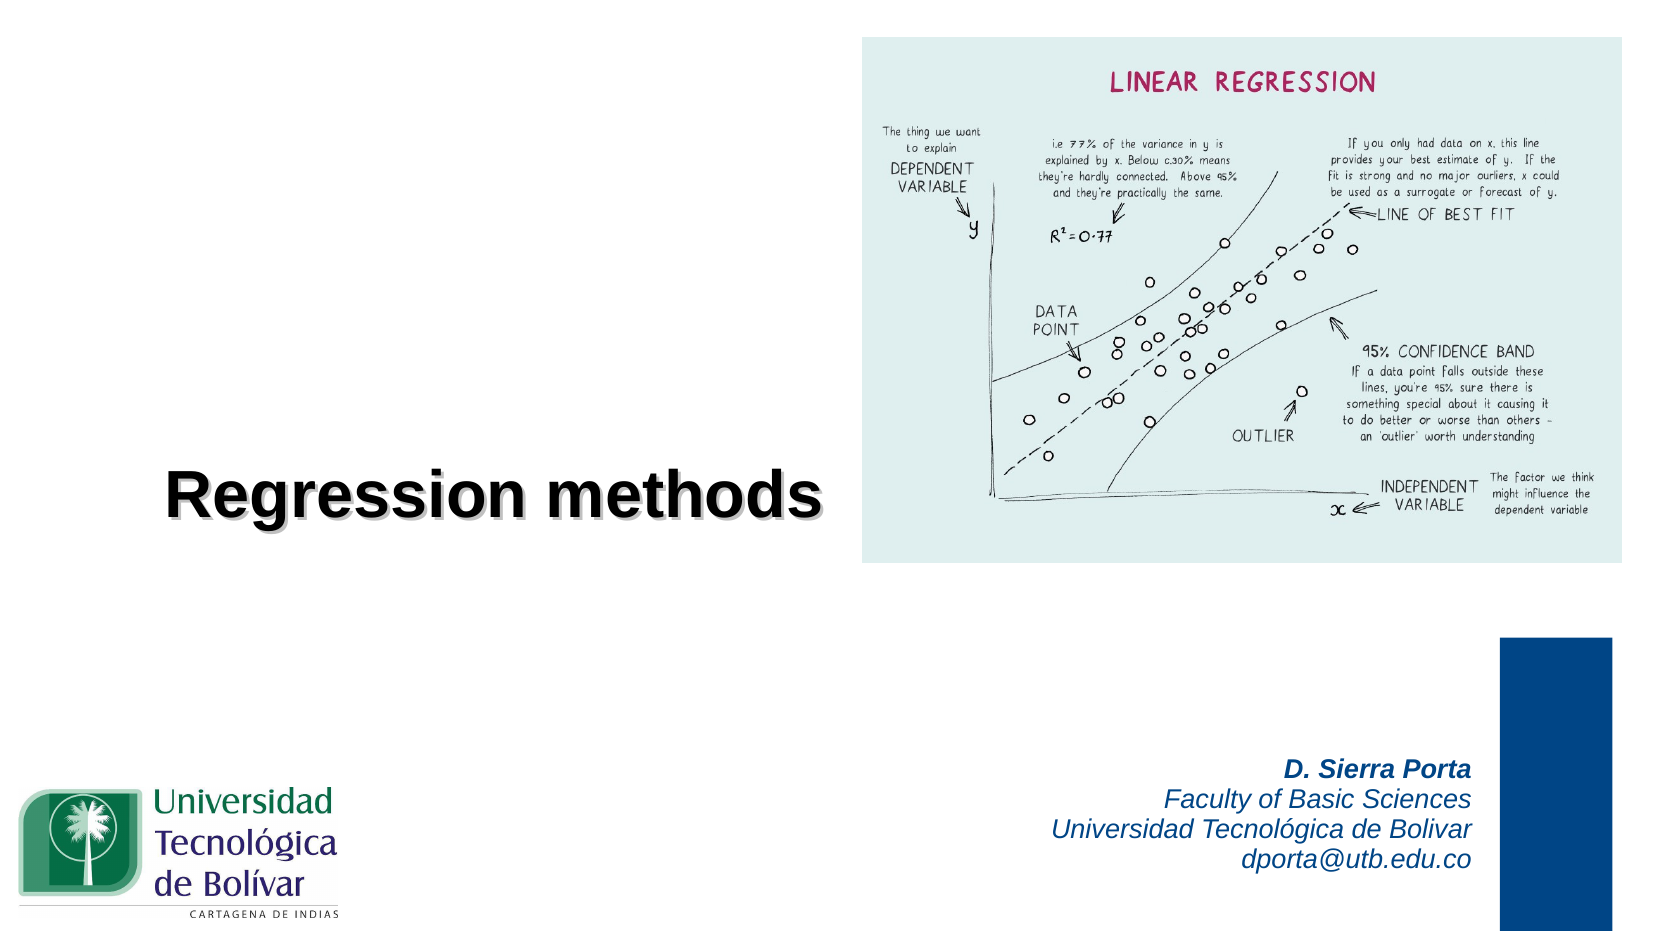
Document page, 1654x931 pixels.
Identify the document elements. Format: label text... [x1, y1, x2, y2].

text_box [1499, 637, 1613, 931]
text_box Regression methods [150, 450, 839, 540]
picture [862, 37, 1622, 563]
text_box D. Sierra Porta Faculty of Basic Sciences Universidad Tecnológica de Bolivar dporta@utb.edu.co [900, 746, 1487, 882]
picture [18, 787, 338, 918]
